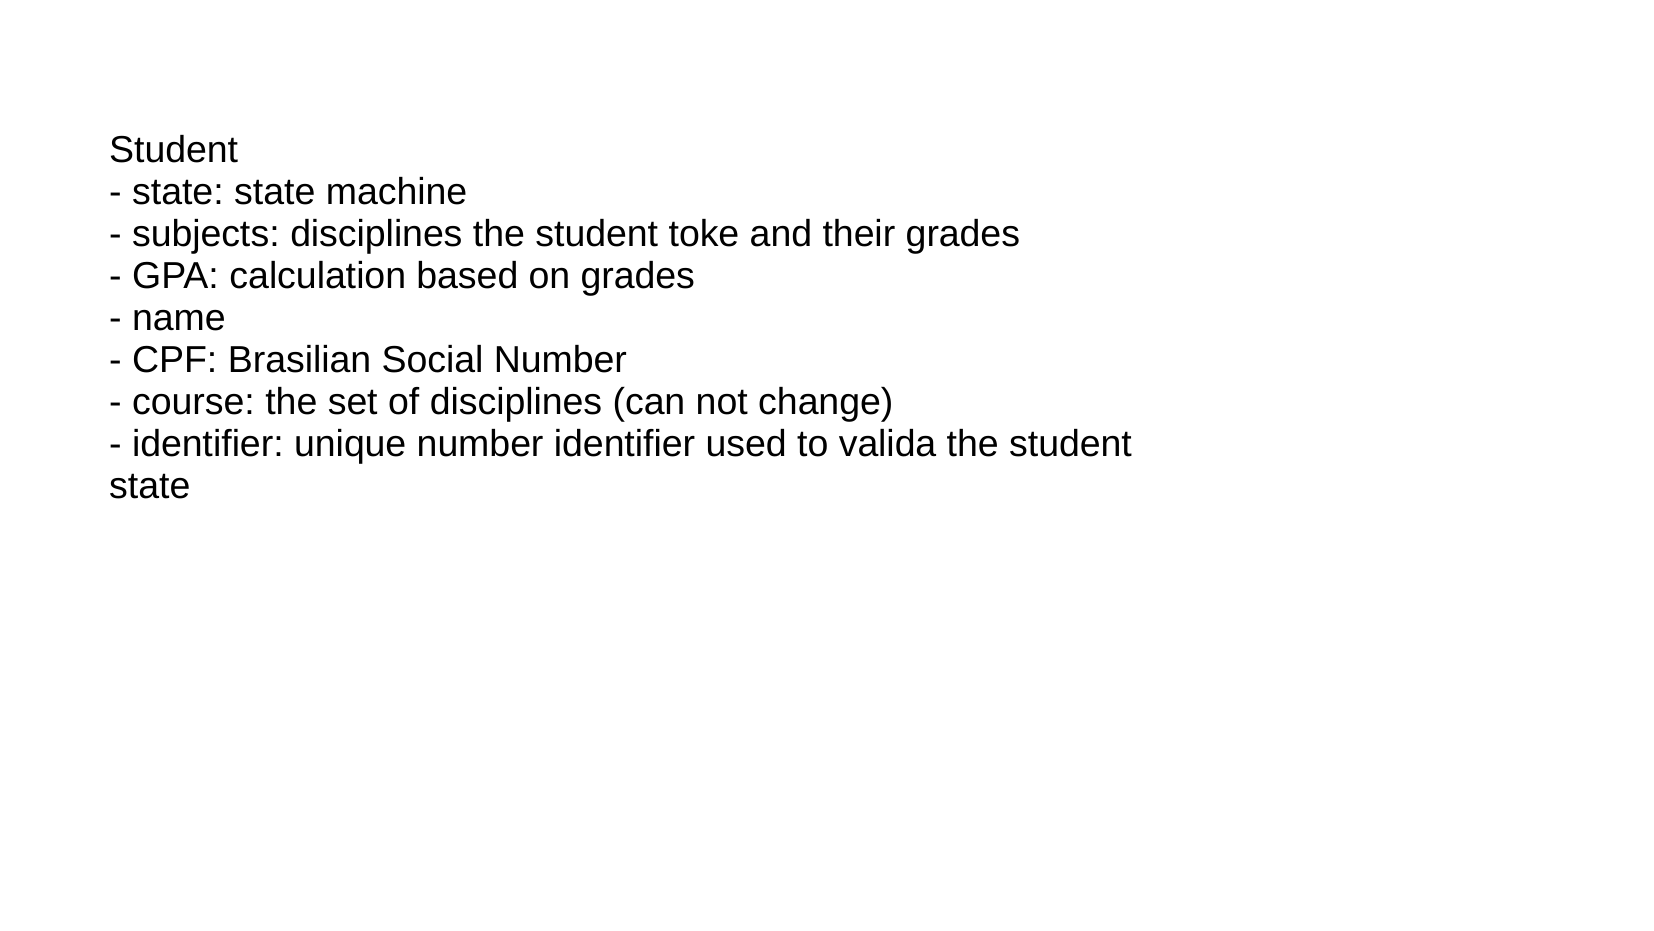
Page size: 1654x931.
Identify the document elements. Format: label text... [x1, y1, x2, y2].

text_box Student - state: state machine - subjects: disciplines the student toke and their grades - GPA: calculation based on grades - name - CPF: Brasilian Social Number - course: the set of disciplines (can not change) - identifier: unique number identifier used to valida the student state [94, 121, 1229, 697]
